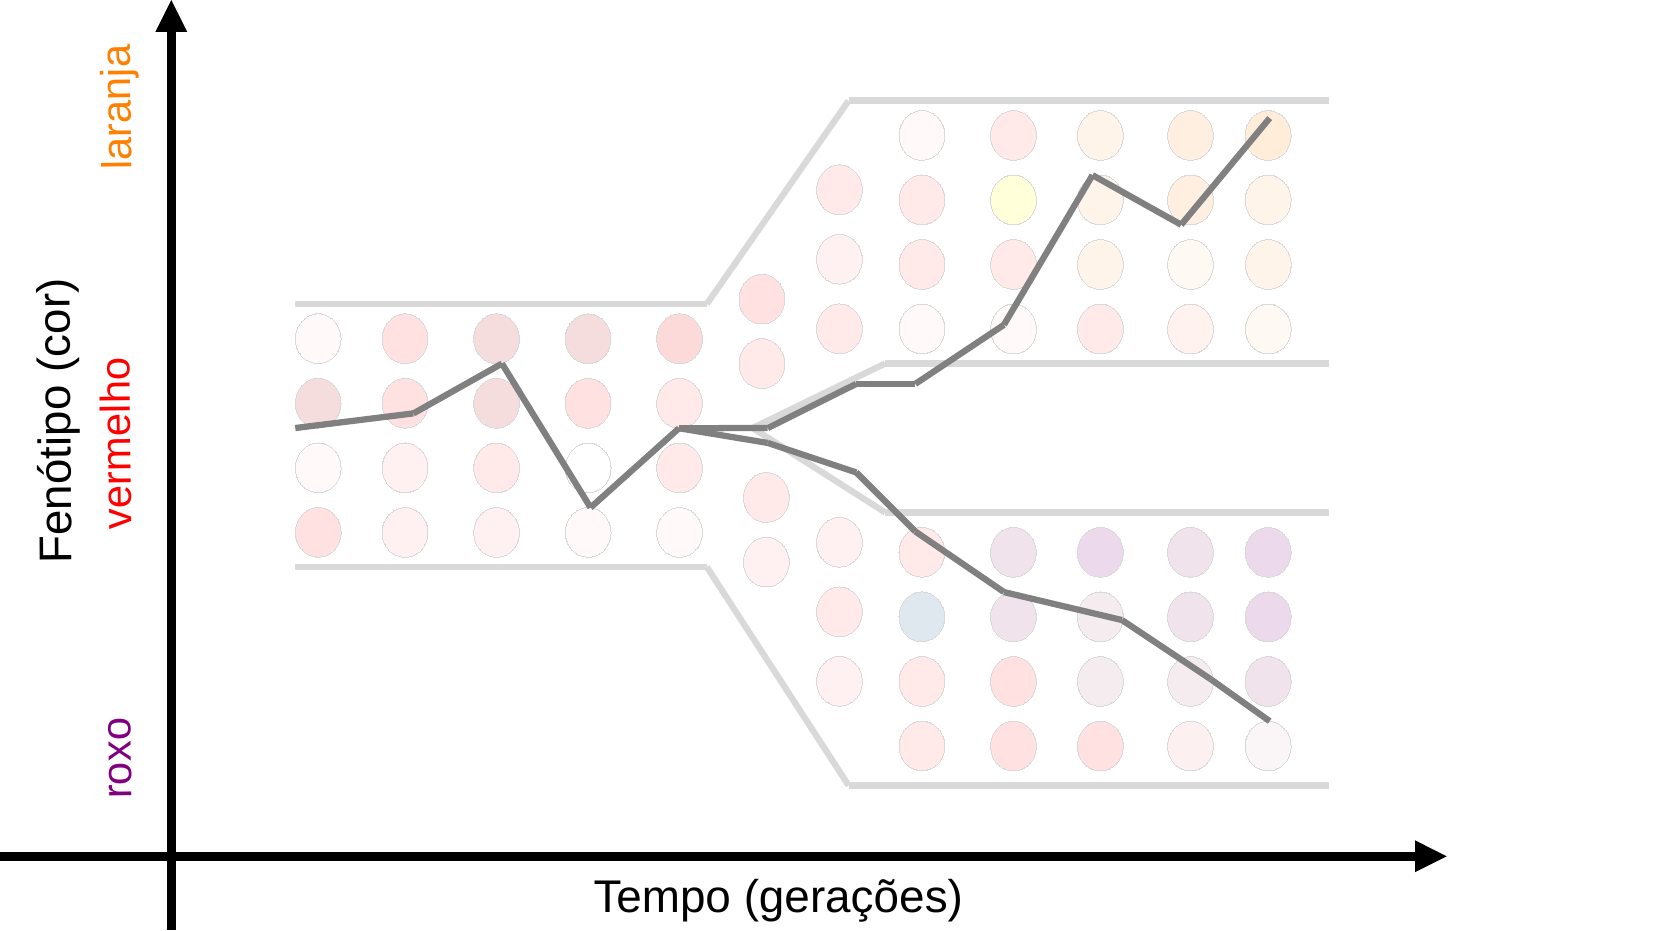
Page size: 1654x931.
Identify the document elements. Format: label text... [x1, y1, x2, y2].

text_box roxo [84, 702, 148, 815]
text_box Tempo (gerações) [578, 864, 977, 931]
text_box [206, 29, 1418, 827]
text_box Fenótipo (cor) [20, 263, 89, 579]
text_box vermelho [83, 342, 148, 545]
text_box laranja [84, 29, 148, 186]
